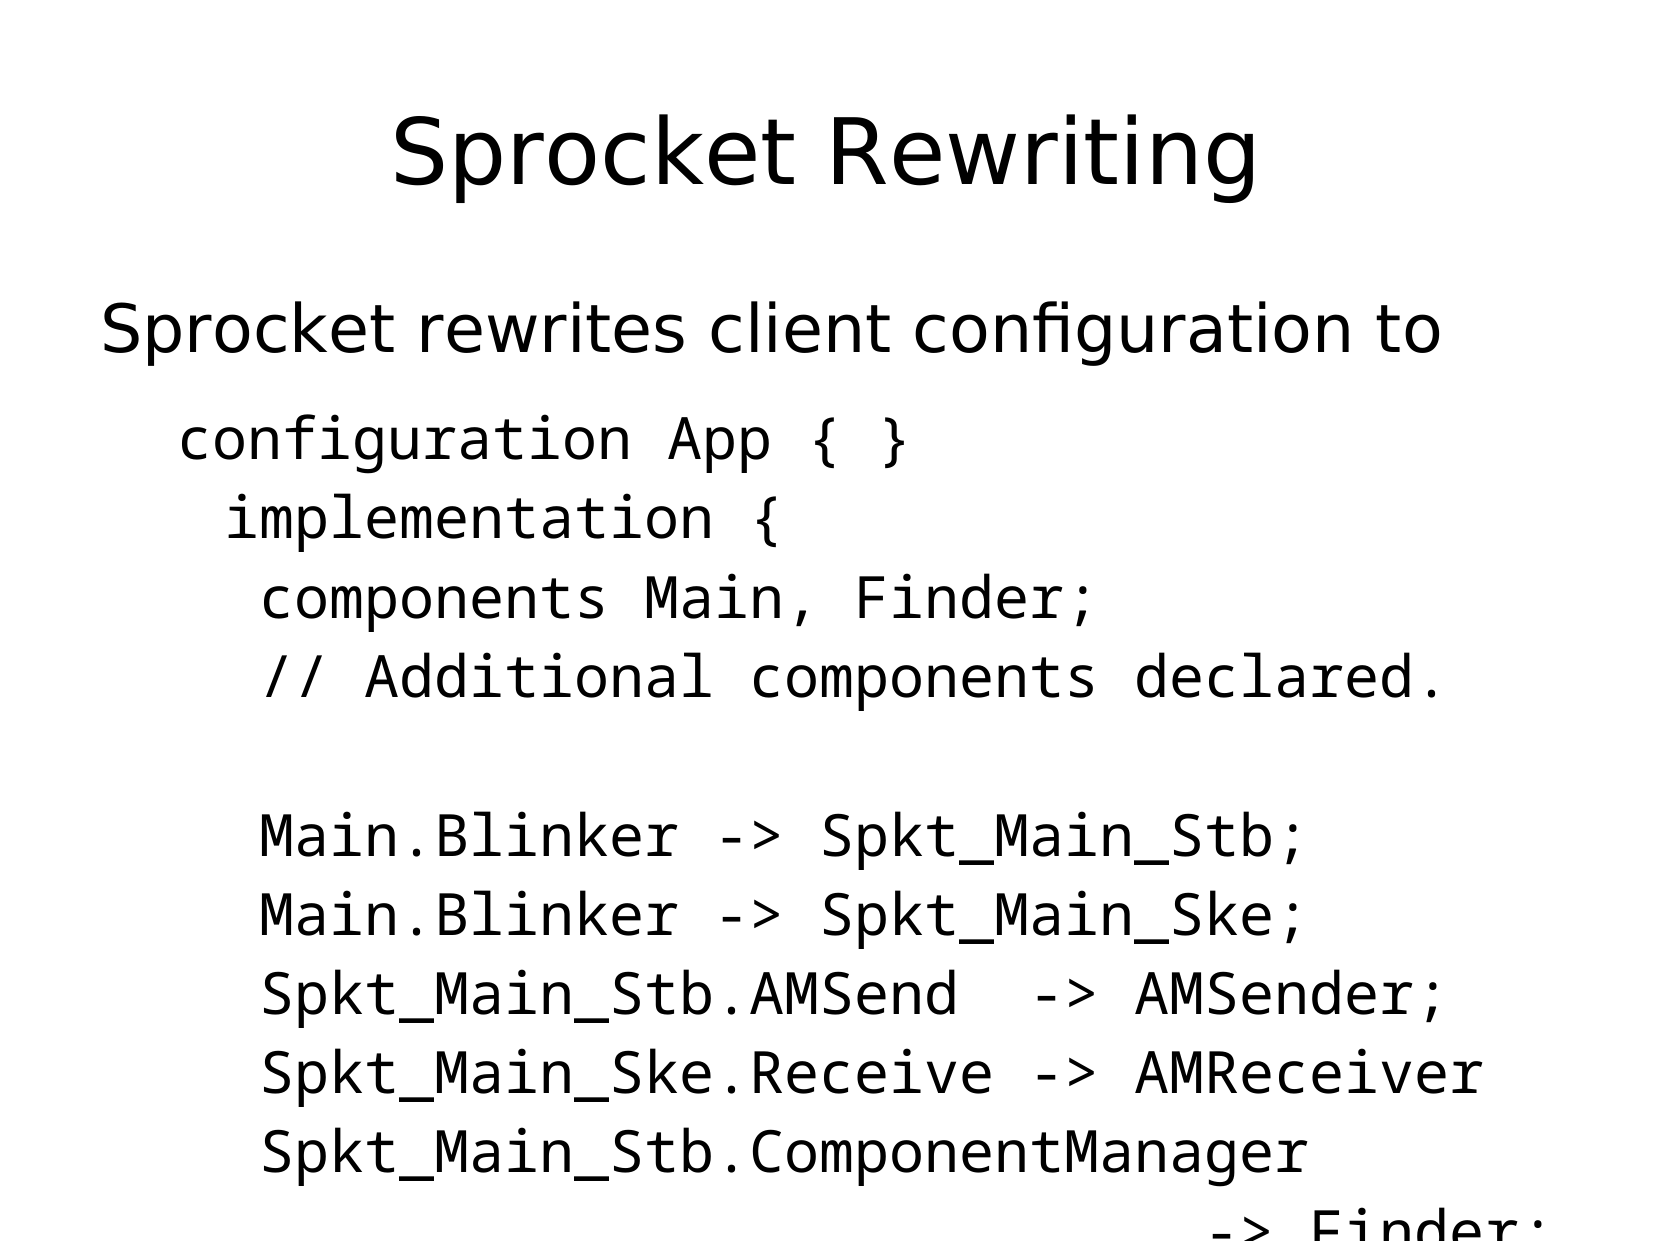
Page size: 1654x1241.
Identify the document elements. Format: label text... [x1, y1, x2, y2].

title Sprocket Rewriting [82, 56, 1571, 250]
list Sprocket rewrites client configuration to configuration App { } implementation { components Main, Finder; // Additional components declared. Main.Blinker -> Spkt_Main_Stb; Main.Blinker -> Spkt_Main_Ske; Spkt_Main_Stb.AMSend -> AMSender; Spkt_Main_Ske.Receive -> AMReceiver Spkt_Main_Stb.ComponentManager -> Finder; } [82, 290, 1571, 1190]
